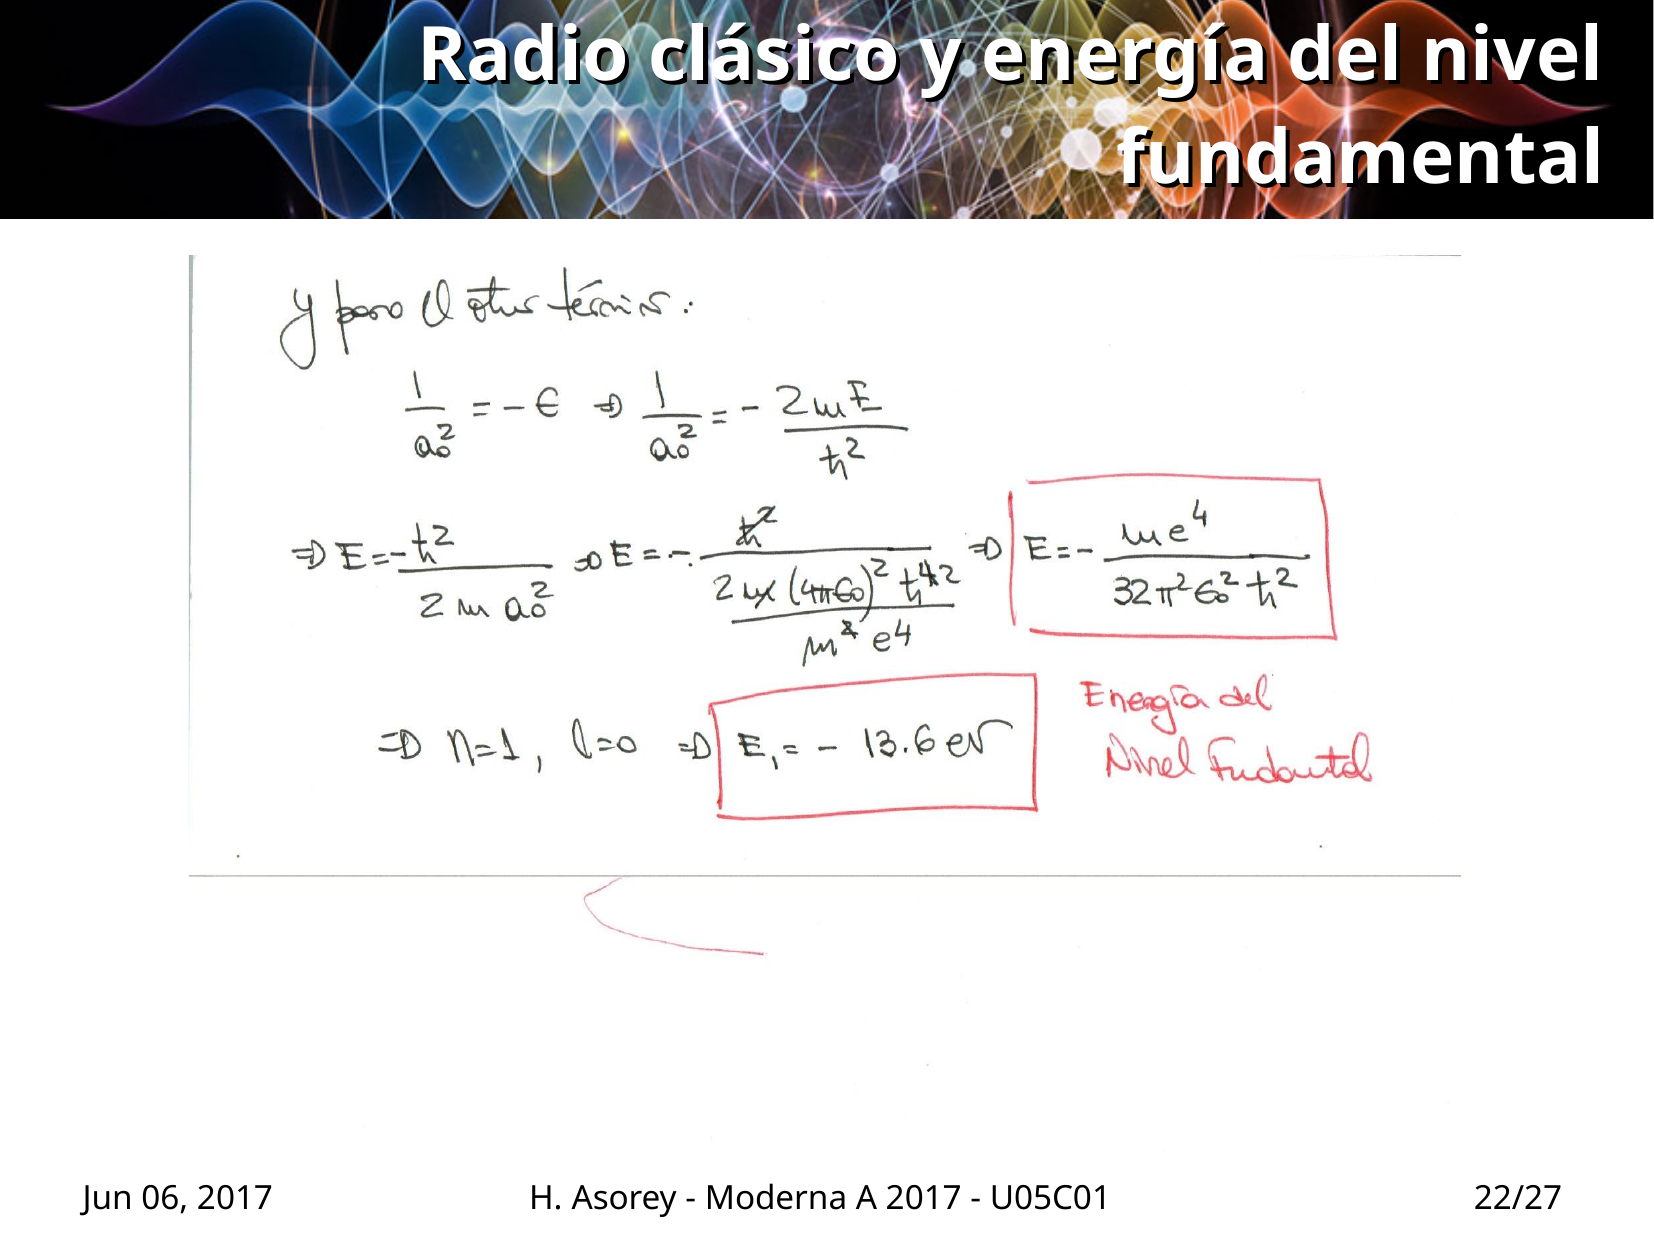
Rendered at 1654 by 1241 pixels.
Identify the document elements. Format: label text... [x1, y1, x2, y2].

picture [188, 255, 1462, 1156]
title Radio clásico y energía del nivel fundamental [45, 15, 1606, 191]
picture [0, 0, 1654, 219]
